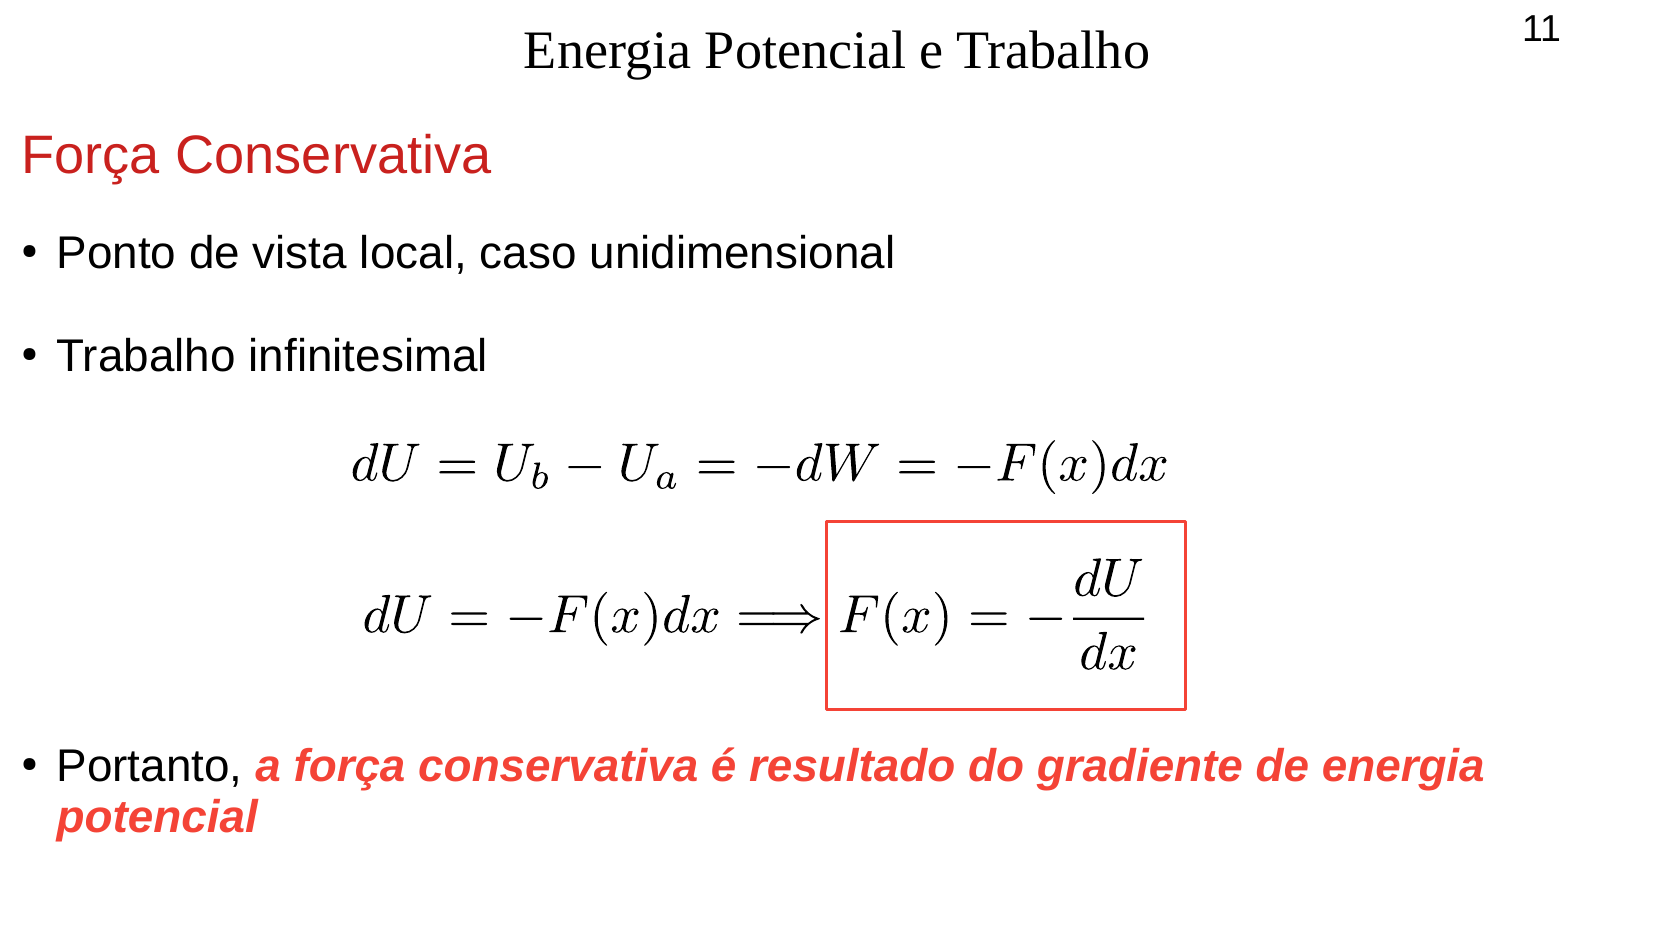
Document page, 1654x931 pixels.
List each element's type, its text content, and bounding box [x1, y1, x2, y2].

text_box Energia Potencial e Trabalho [509, 0, 1166, 88]
picture [360, 556, 825, 672]
picture [828, 556, 1147, 672]
text_box Força Conservativa Ponto de vista local, caso unidimensional Trabalho infinitesimal Portanto, a força conservativa é resultado do gradiente de energia potencial [6, 117, 1644, 850]
picture [348, 438, 1169, 497]
text_box <number> [1507, 0, 1654, 71]
